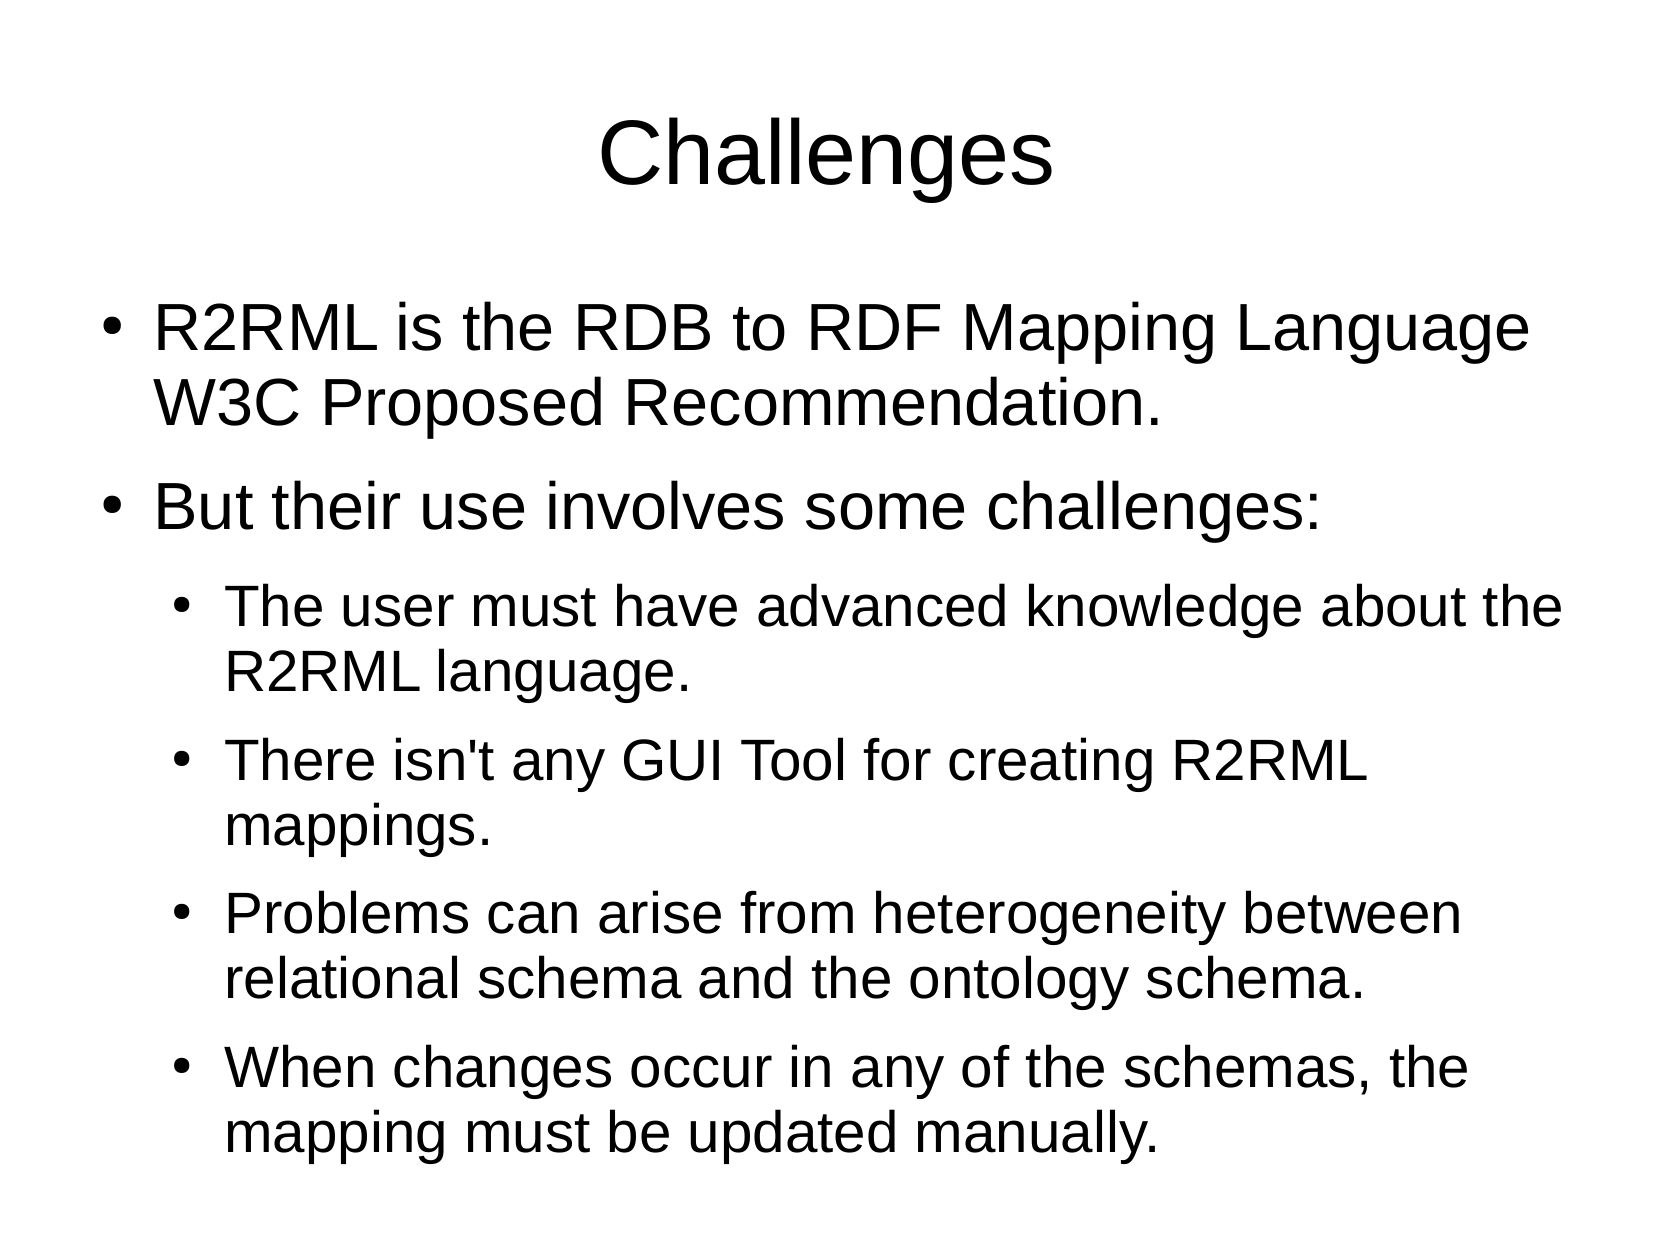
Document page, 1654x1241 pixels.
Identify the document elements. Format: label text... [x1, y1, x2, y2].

title Challenges [82, 49, 1571, 257]
list R2RML is the RDB to RDF Mapping Language W3C Proposed Recommendation. But their use involves some challenges: The user must have advanced knowledge about the R2RML language. There isn't any GUI Tool for creating R2RML mappings. Problems can arise from heterogeneity between relational schema and the ontology schema. When changes occur in any of the schemas, the mapping must be updated manually. [82, 290, 1571, 1163]
